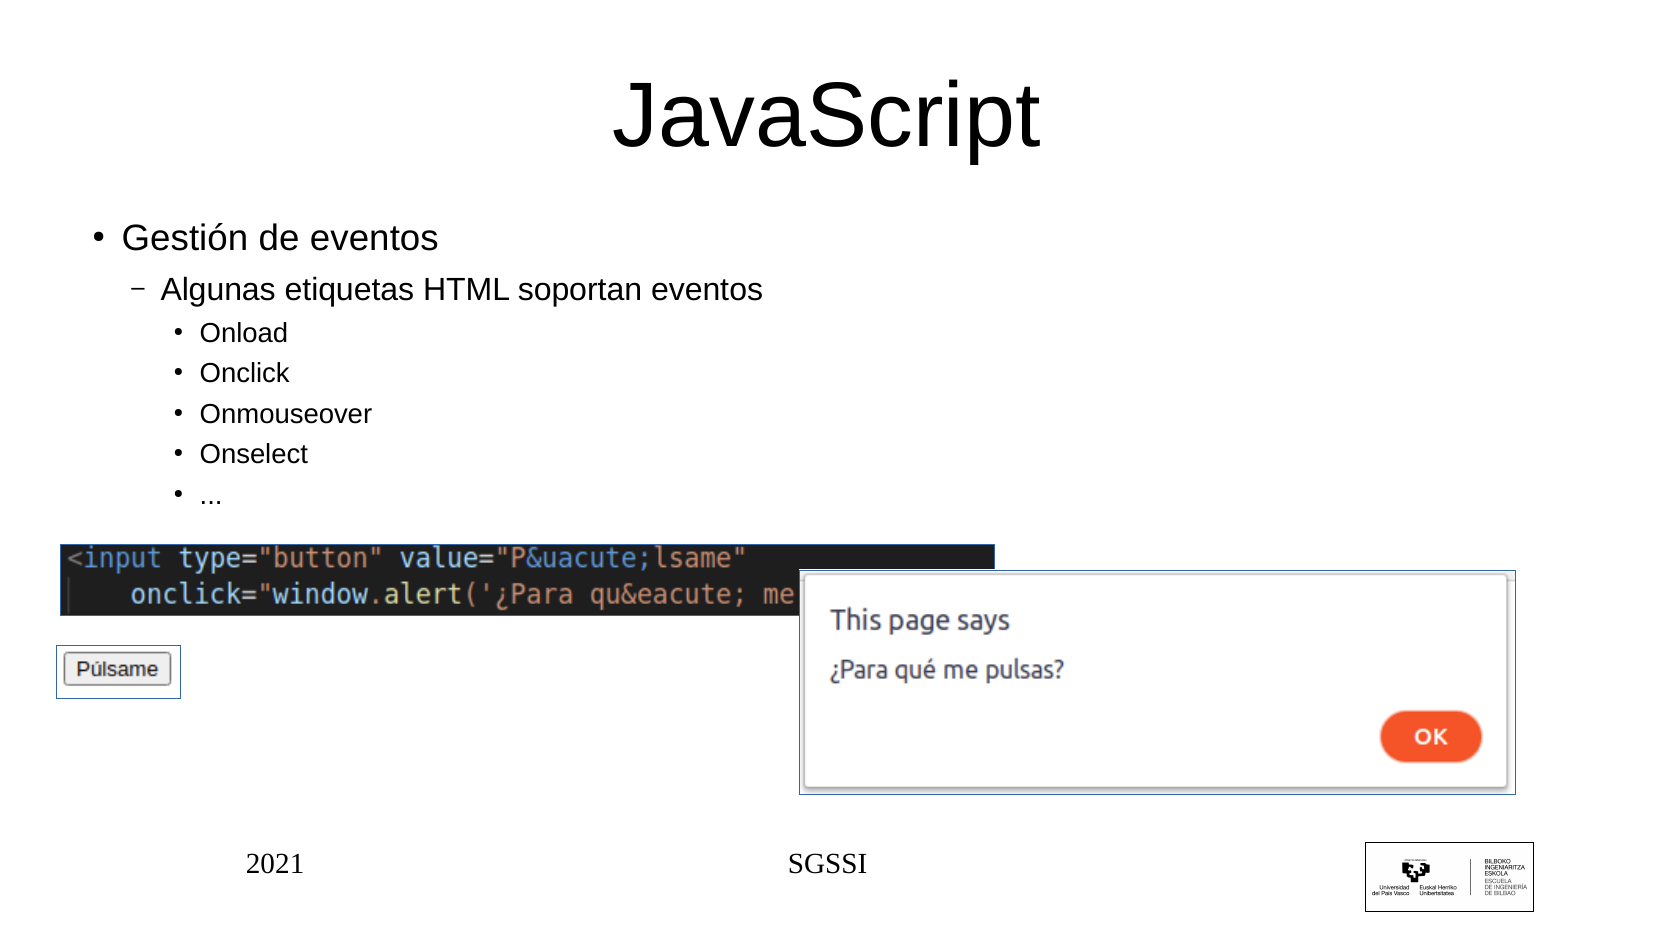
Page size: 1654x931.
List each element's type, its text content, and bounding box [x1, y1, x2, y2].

picture [1366, 843, 1533, 911]
picture [60, 544, 1516, 795]
list Gestión de eventos Algunas etiquetas HTML soportan eventos Onload Onclick Onmouseover Onselect ... [82, 217, 1456, 511]
title JavaScript [82, 37, 1571, 193]
picture [56, 644, 181, 699]
